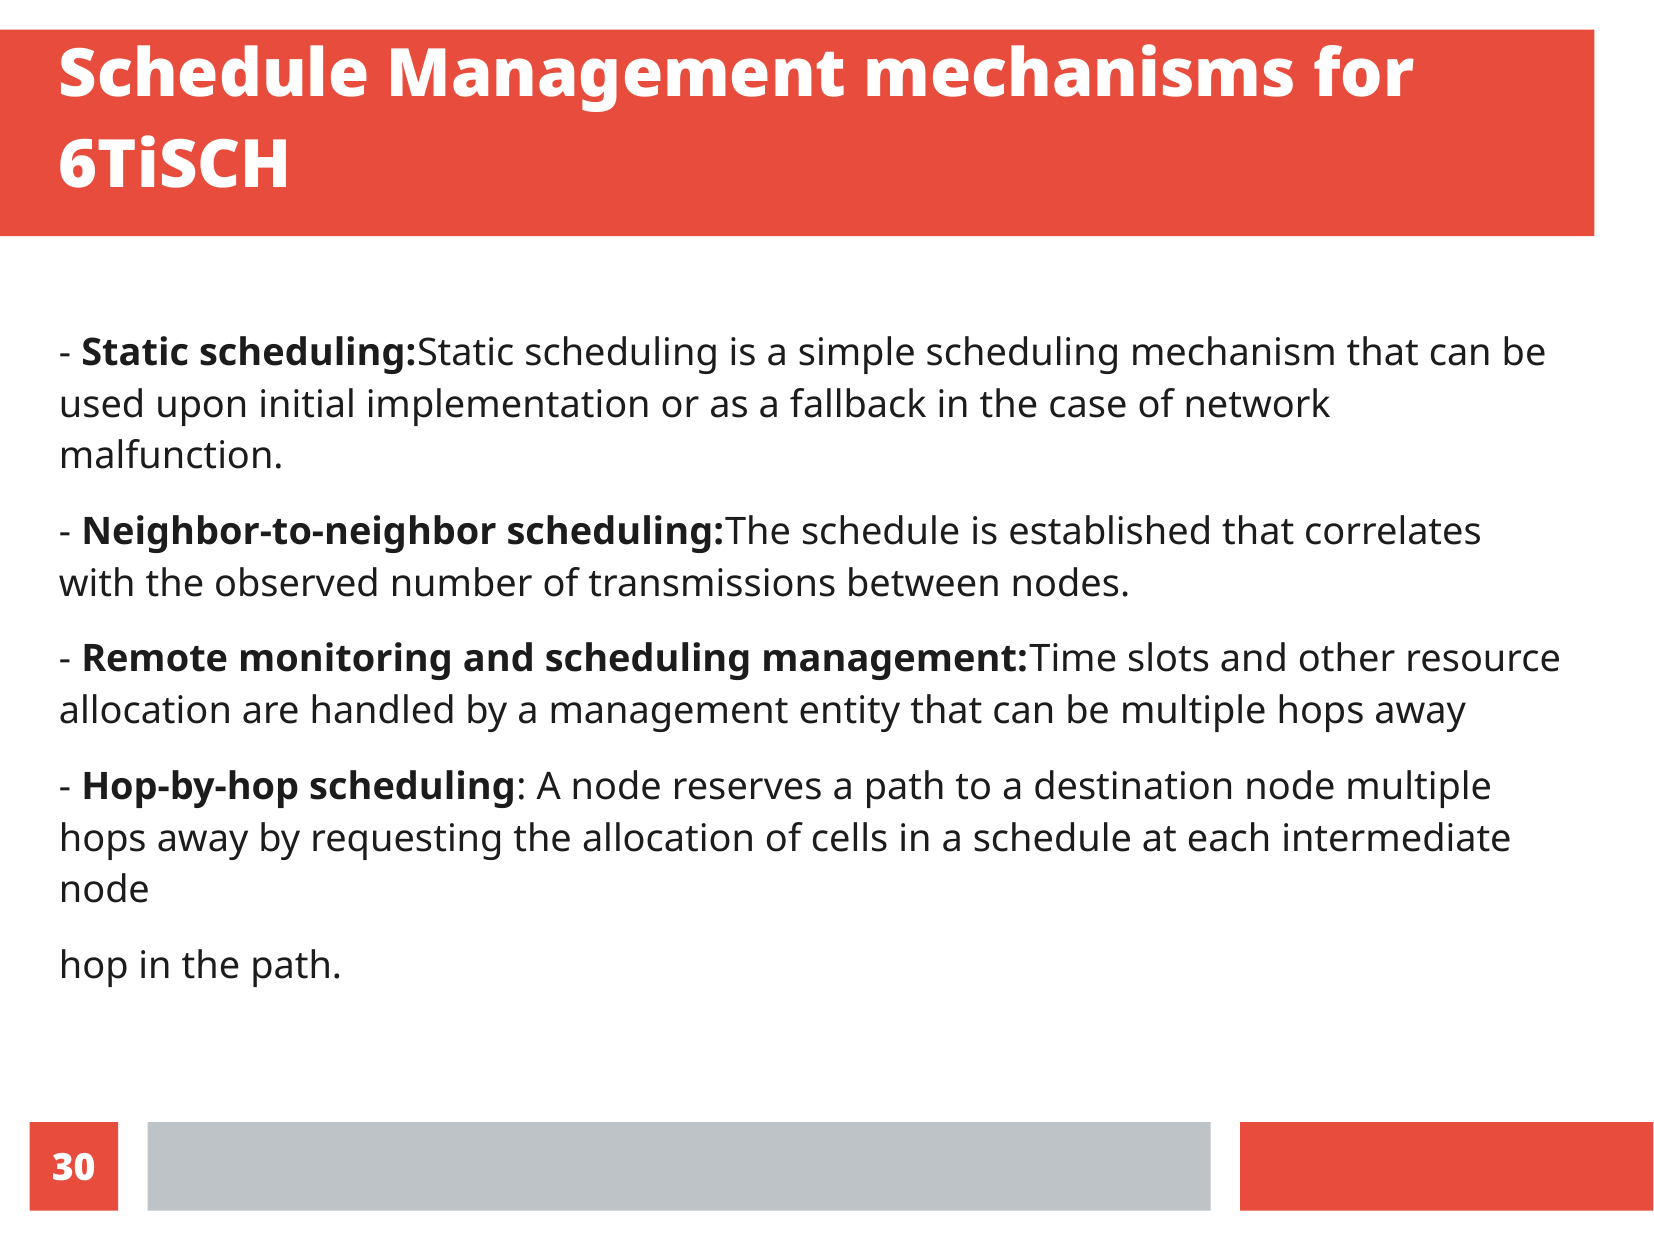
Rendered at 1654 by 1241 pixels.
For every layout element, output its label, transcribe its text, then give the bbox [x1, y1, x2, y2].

list - Static scheduling:Static scheduling is a simple scheduling mechanism that can be used upon initial implementation or as a fallback in the case of network malfunction. - Neighbor-to-neighbor scheduling:The schedule is established that correlates with the observed number of transmissions between nodes. - Remote monitoring and scheduling management:Time slots and other resource allocation are handled by a management entity that can be multiple hops away - Hop-by-hop scheduling: A node reserves a path to a destination node multiple hops away by requesting the allocation of cells in a schedule at each intermediate node hop in the path. [59, 324, 1565, 1093]
title Schedule Management mechanisms for 6TiSCH [59, 59, 1595, 207]
